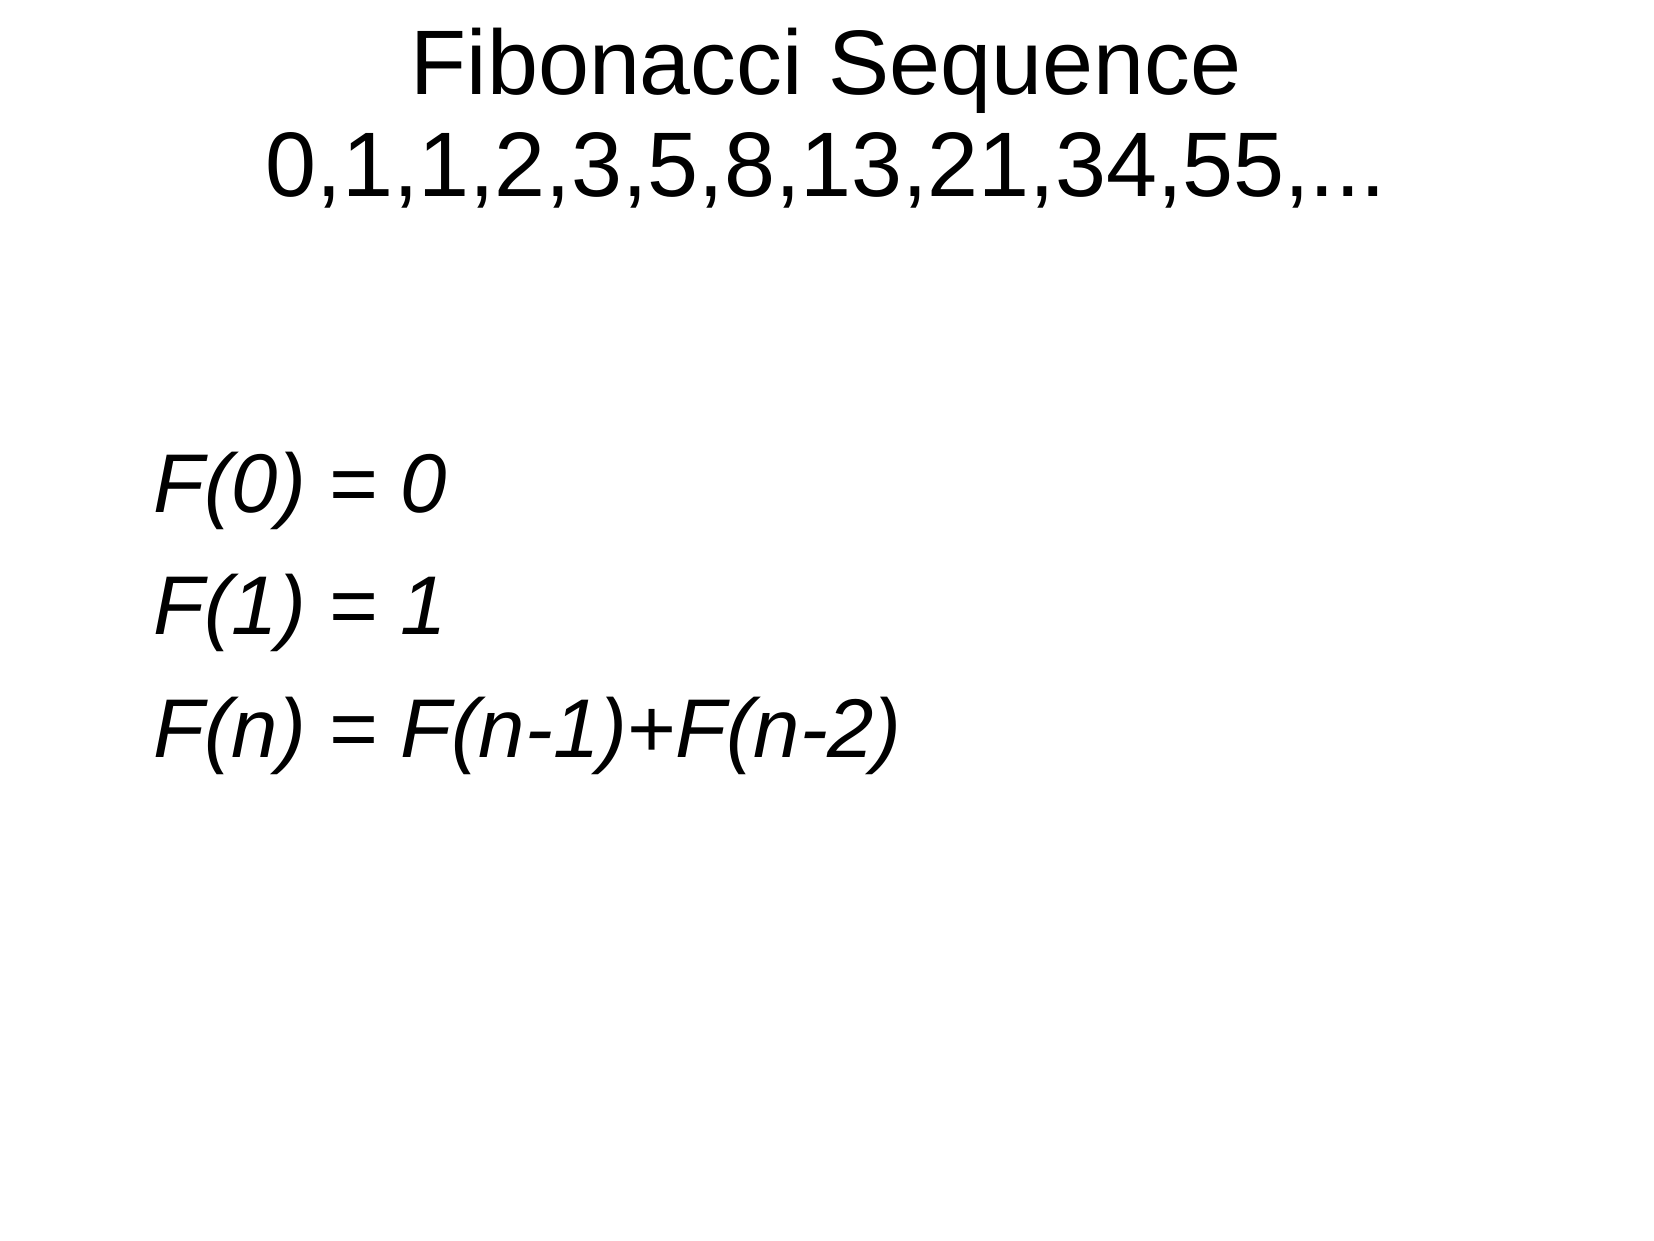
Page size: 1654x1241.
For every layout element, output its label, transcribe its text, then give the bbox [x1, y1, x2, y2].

title Fibonacci Sequence 0,1,1,2,3,5,8,13,21,34,55,... [82, 11, 1571, 319]
list F(0) = 0 F(1) = 1 F(n) = F(n-1)+F(n-2) [82, 437, 1538, 1010]
